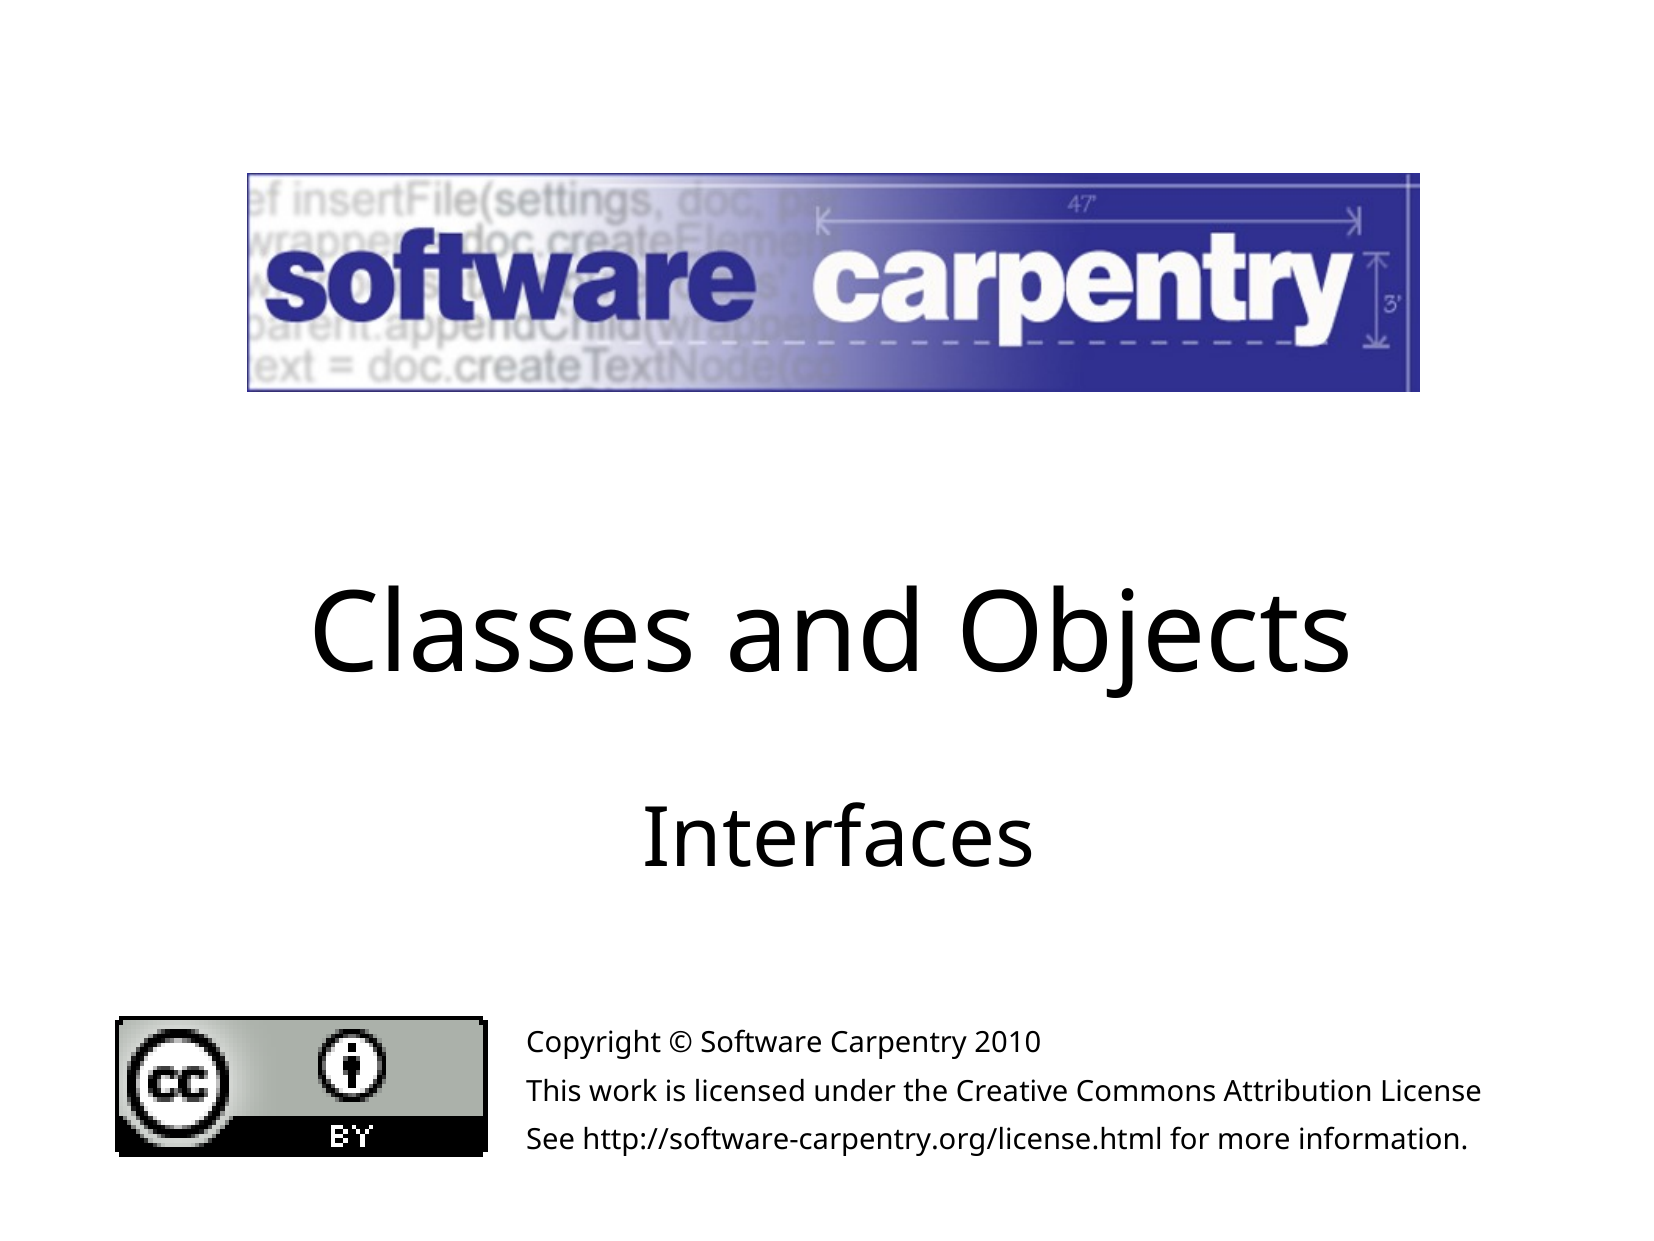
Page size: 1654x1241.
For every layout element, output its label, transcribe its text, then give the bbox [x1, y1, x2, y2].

picture [115, 1016, 488, 1158]
picture [247, 173, 1420, 392]
text_box Copyright © Software Carpentry 2010 This work is licensed under the Creative Commons Attribution License See http://software-carpentry.org/license.html for more information. [511, 1014, 1574, 1164]
text_box Classes and Objects [245, 549, 1418, 697]
text_box Interfaces [188, 773, 1490, 883]
